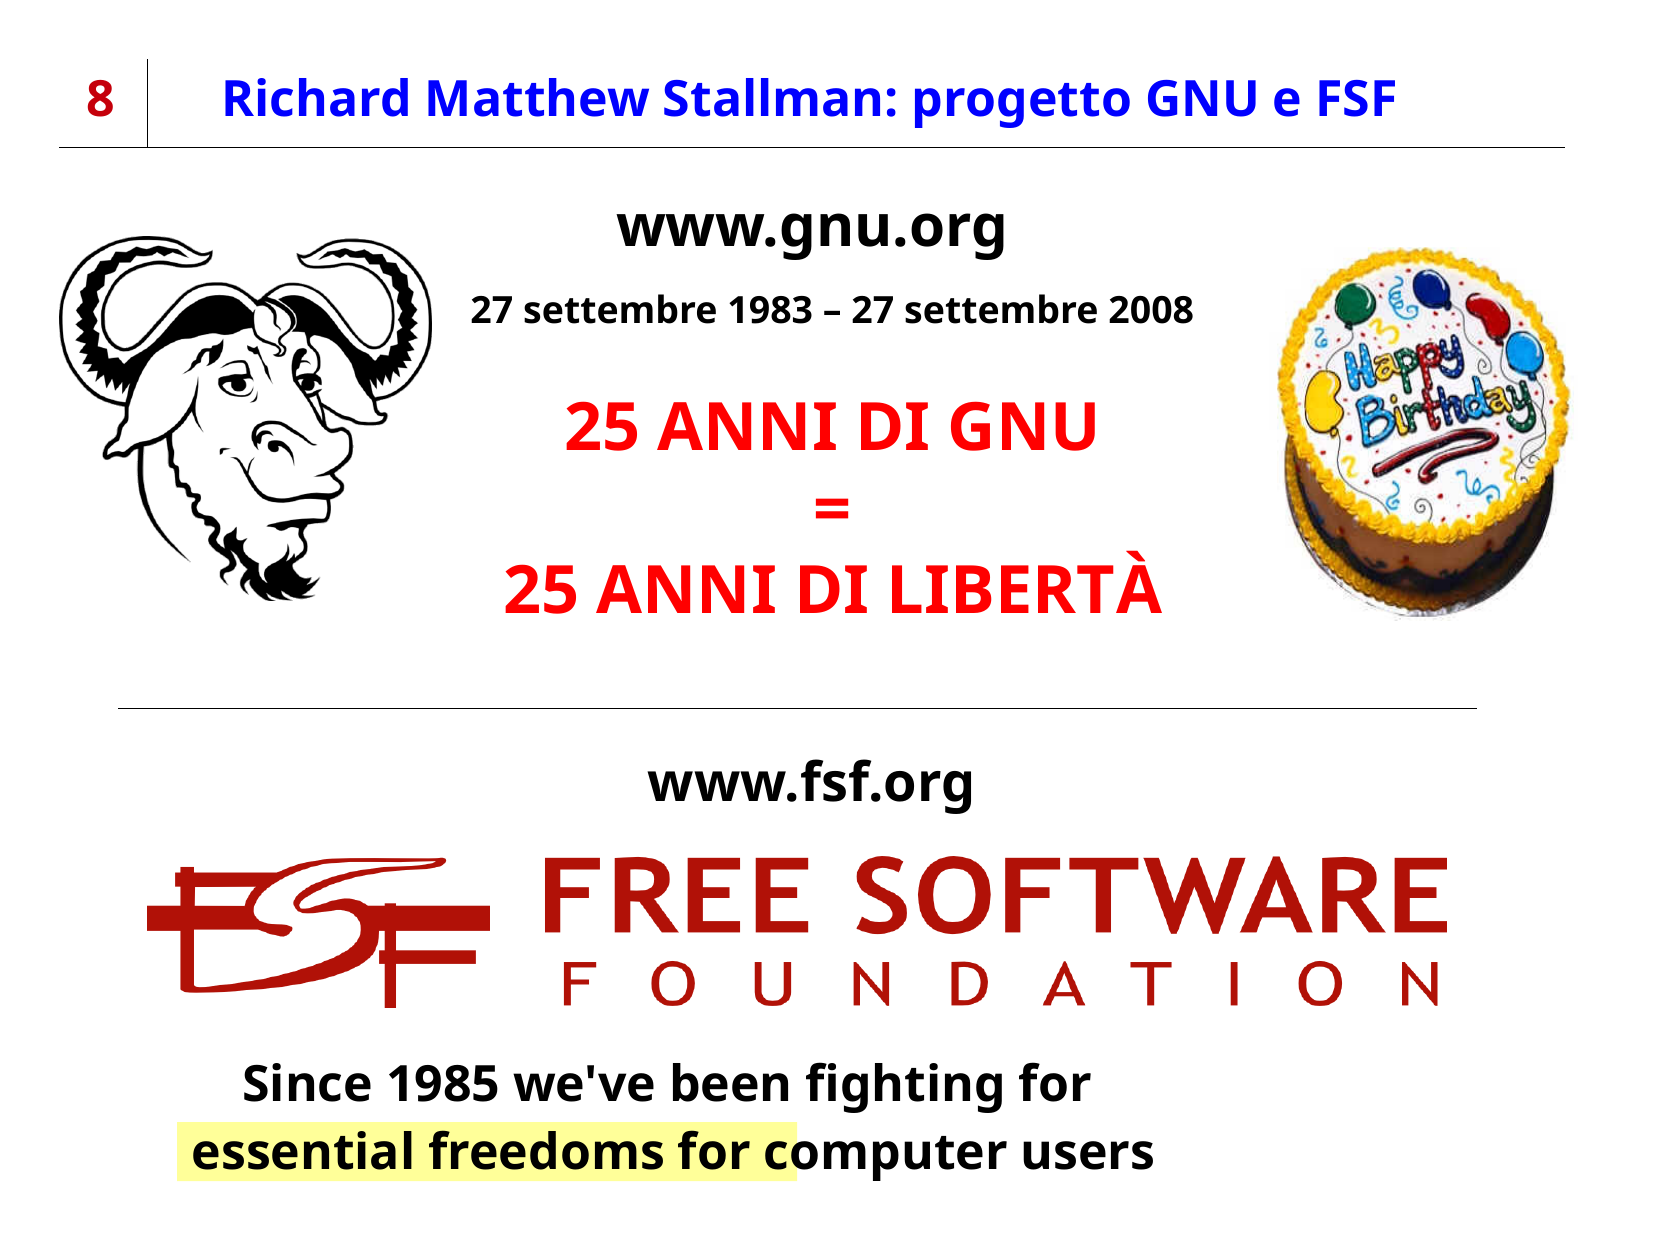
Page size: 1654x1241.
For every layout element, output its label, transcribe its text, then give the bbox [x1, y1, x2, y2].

picture [59, 236, 432, 601]
text_box 8 Richard Matthew Stallman: progetto GNU e FSF [59, 55, 1565, 128]
picture [147, 856, 1447, 1008]
text_box 27 settembre 1983 – 27 settembre 2008 25 ANNI DI GNU = 25 ANNI DI LIBERTÀ [389, 275, 1276, 647]
picture [1269, 226, 1578, 621]
text_box www.fsf.org [531, 736, 1093, 827]
text_box www.gnu.org [59, 177, 1565, 274]
text_box Since 1985 we've been fighting for essential freedoms for computer users [177, 1040, 1477, 1211]
